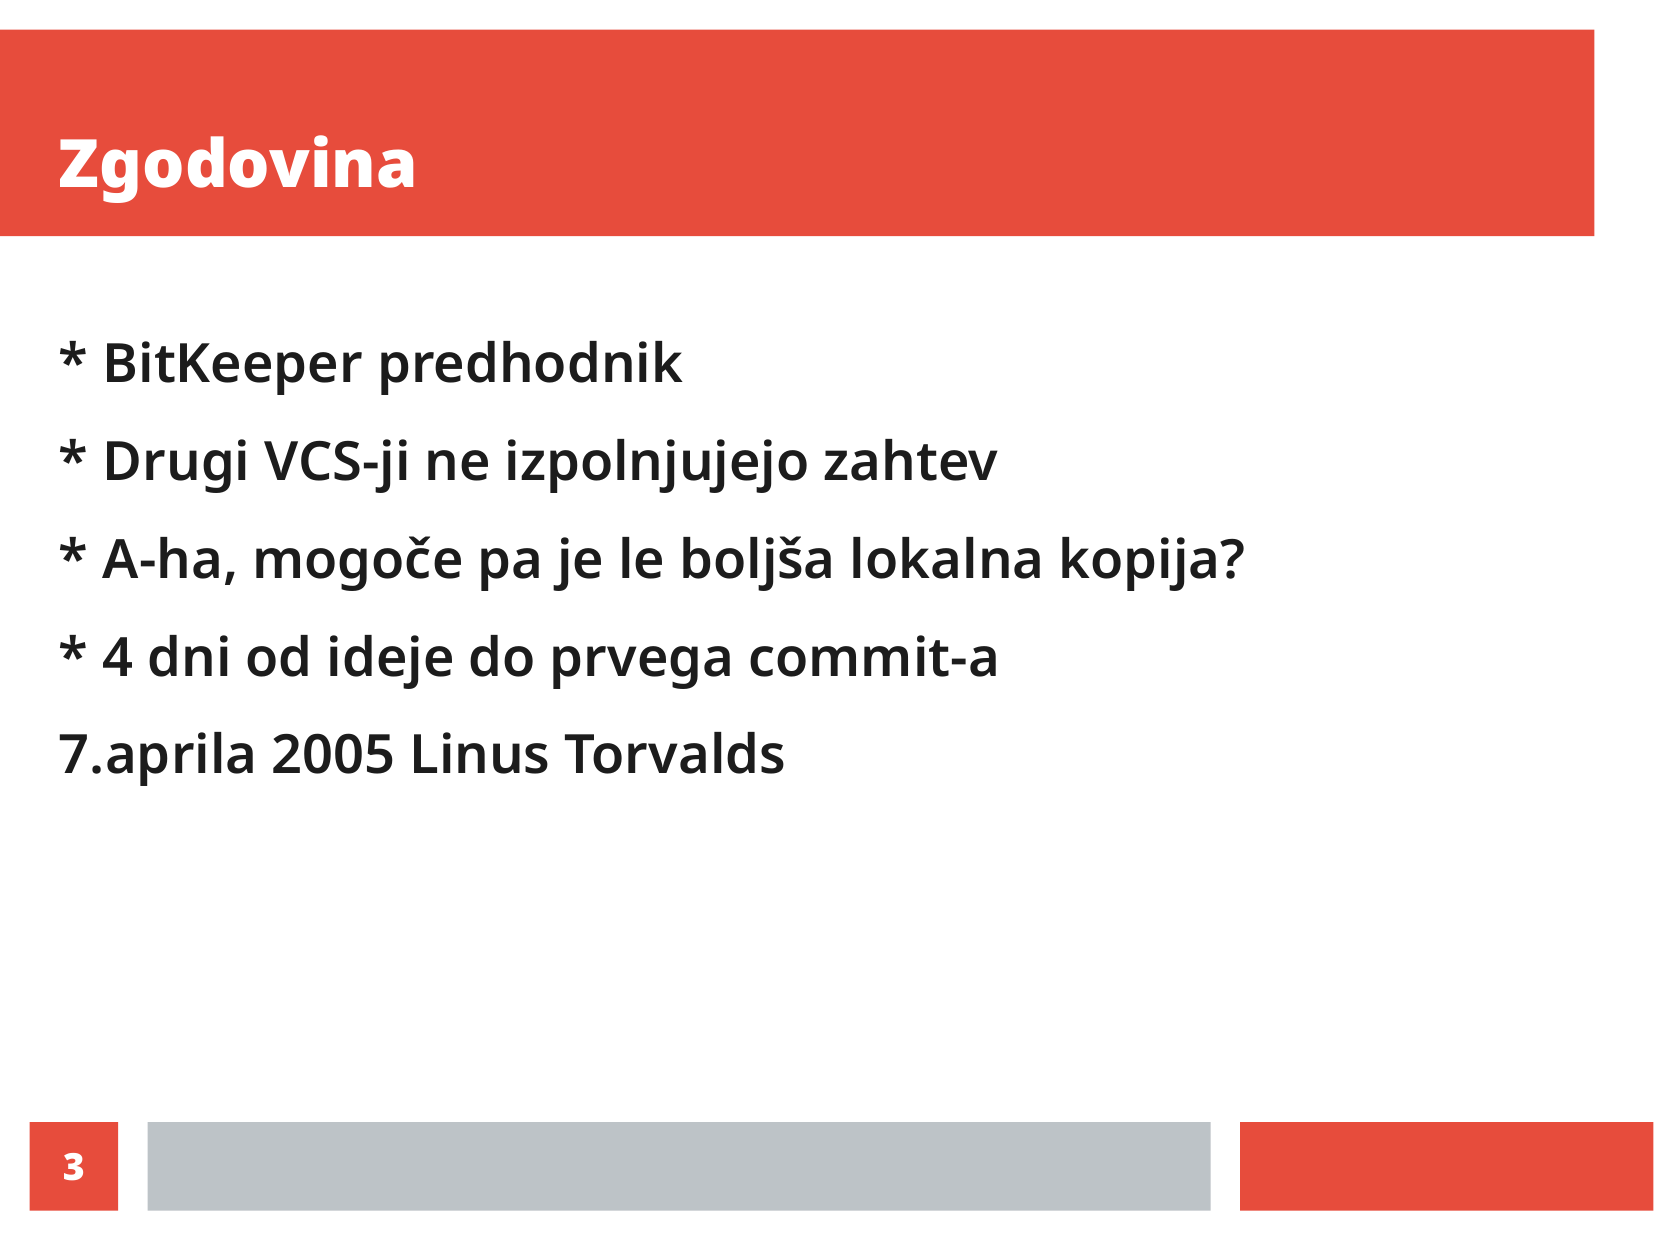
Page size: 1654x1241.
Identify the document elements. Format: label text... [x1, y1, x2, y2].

list * BitKeeper predhodnik * Drugi VCS-ji ne izpolnjujejo zahtev * A-ha, mogoče pa je le boljša lokalna kopija? * 4 dni od ideje do prvega commit-a 7.aprila 2005 Linus Torvalds [59, 324, 1565, 1093]
title Zgodovina [59, 59, 1595, 207]
